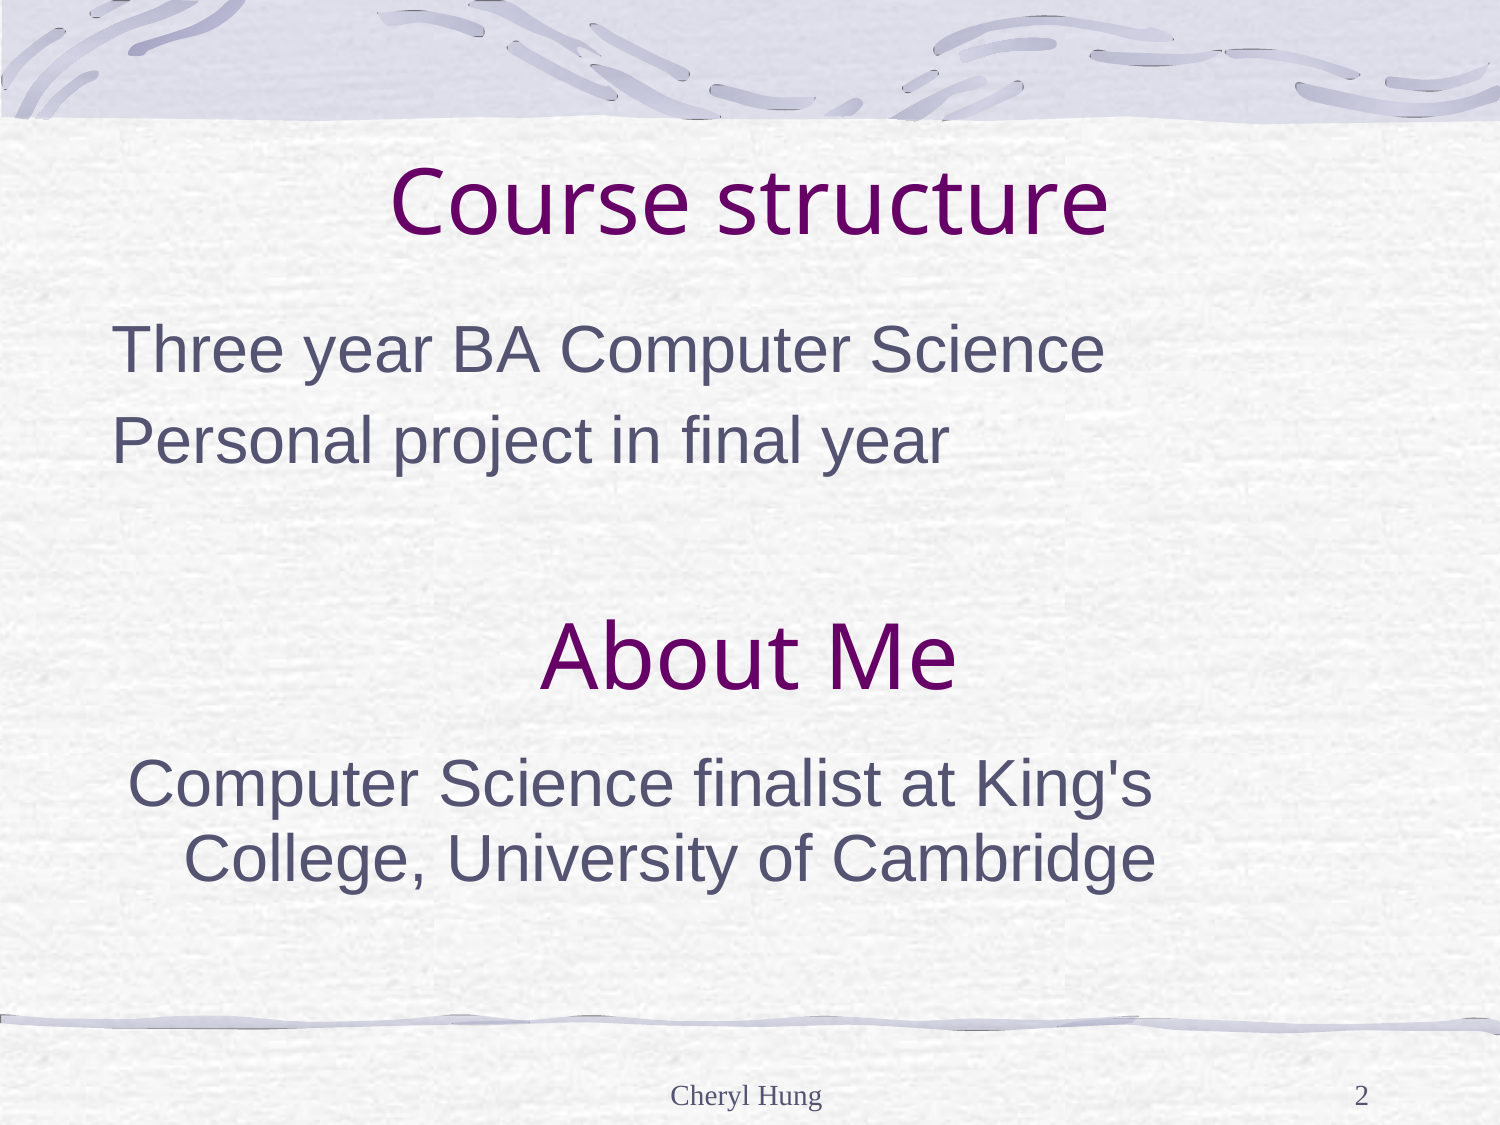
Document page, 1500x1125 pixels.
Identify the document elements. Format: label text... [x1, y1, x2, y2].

list Three year BA Computer Science Personal project in final year [96, 303, 1372, 515]
title Course structure [112, 147, 1388, 270]
list Computer Science finalist at King's College, University of Cambridge [112, 738, 1388, 916]
picture [0, 0, 1500, 1125]
title About Me [112, 602, 1388, 725]
